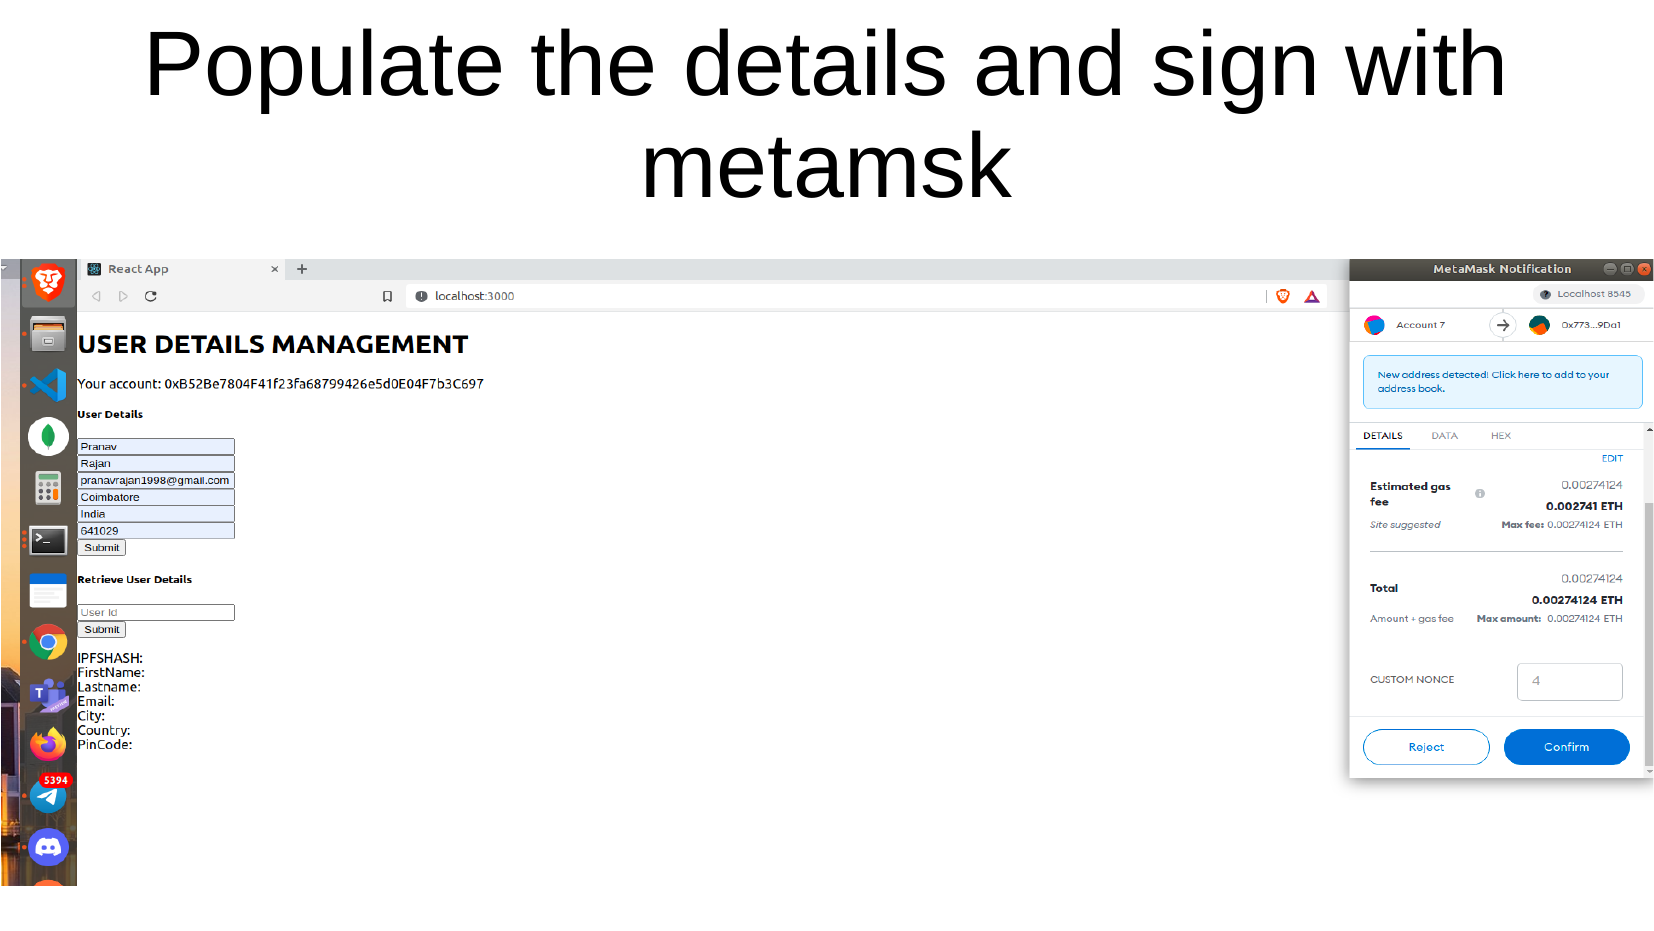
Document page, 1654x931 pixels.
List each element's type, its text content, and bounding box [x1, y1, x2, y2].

title Populate the details and sign with metamsk [82, 12, 1571, 218]
picture [1, 259, 1654, 886]
